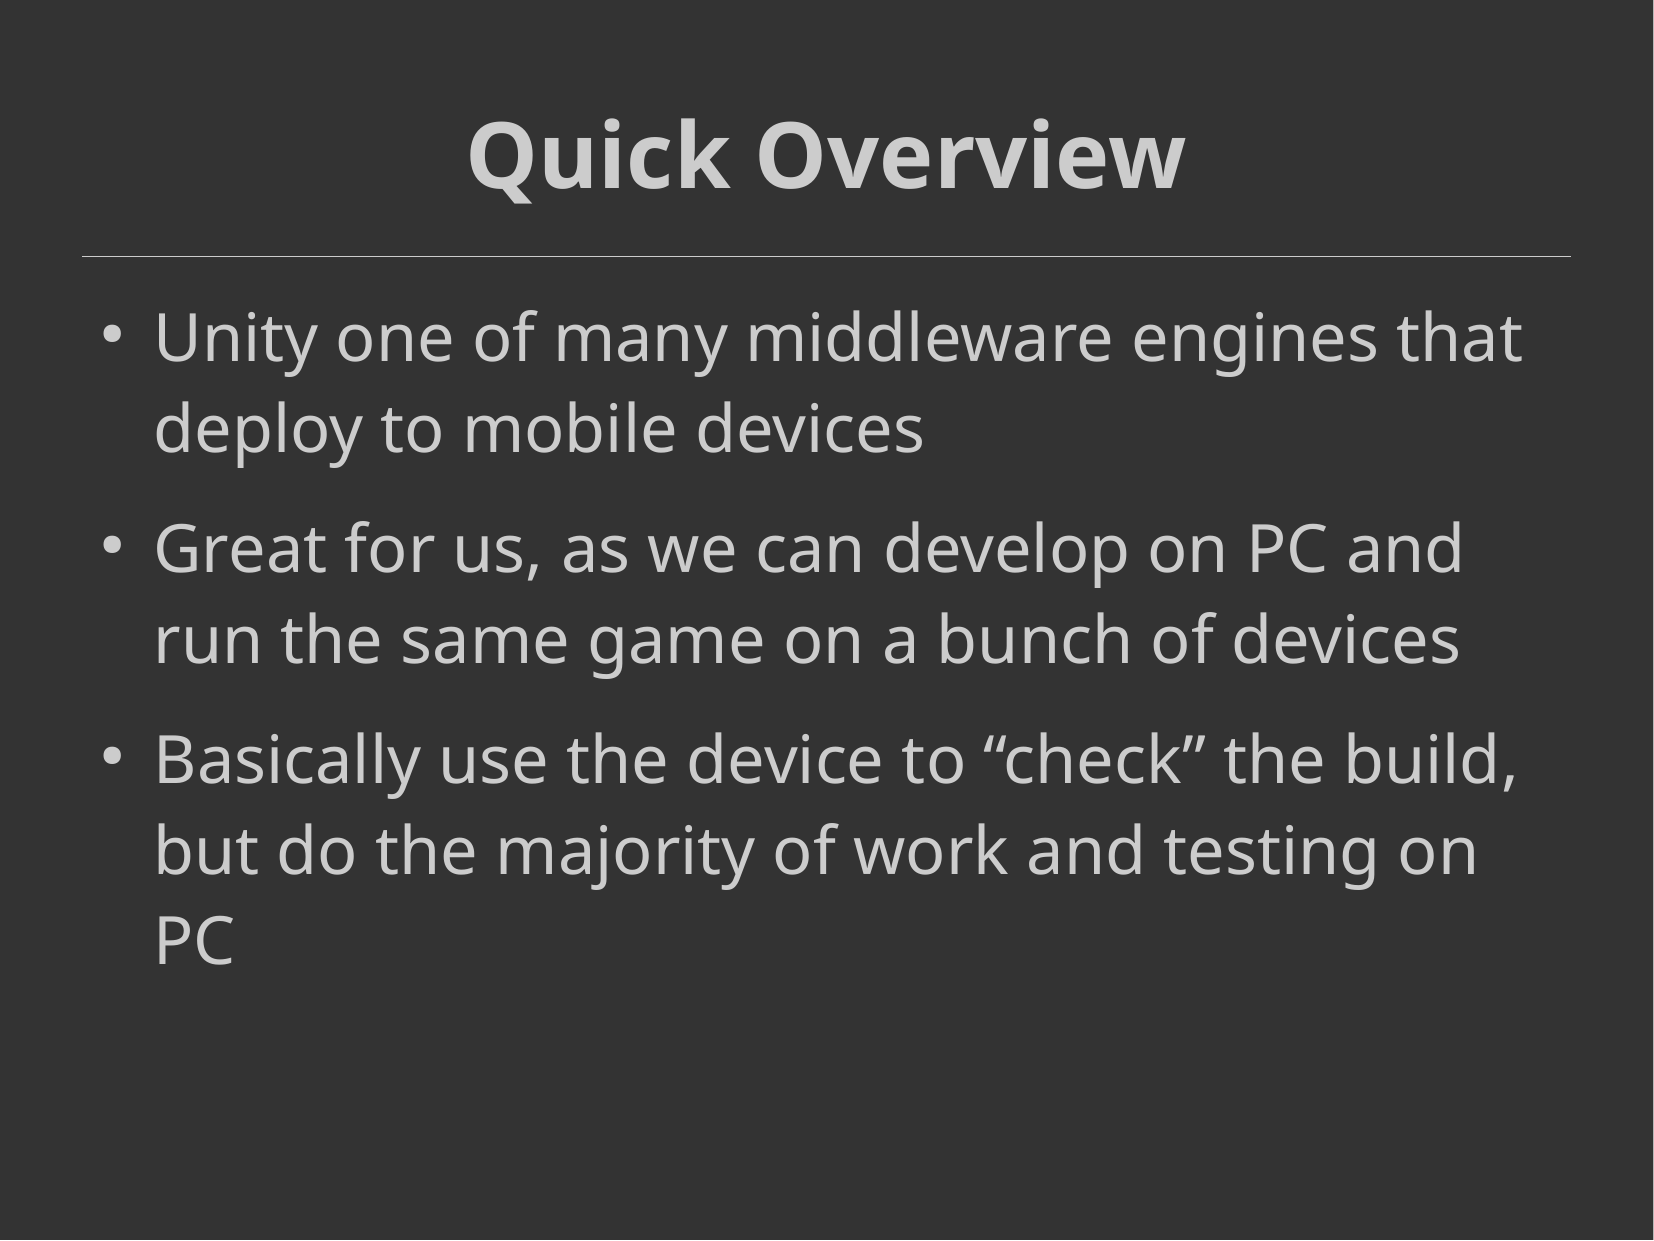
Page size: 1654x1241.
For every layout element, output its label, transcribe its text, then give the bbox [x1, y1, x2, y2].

list Unity one of many middleware engines that deploy to mobile devices Great for us, as we can develop on PC and run the same game on a bunch of devices Basically use the device to “check” the build, but do the majority of work and testing on PC [82, 290, 1571, 1010]
title Quick Overview [82, 49, 1571, 257]
